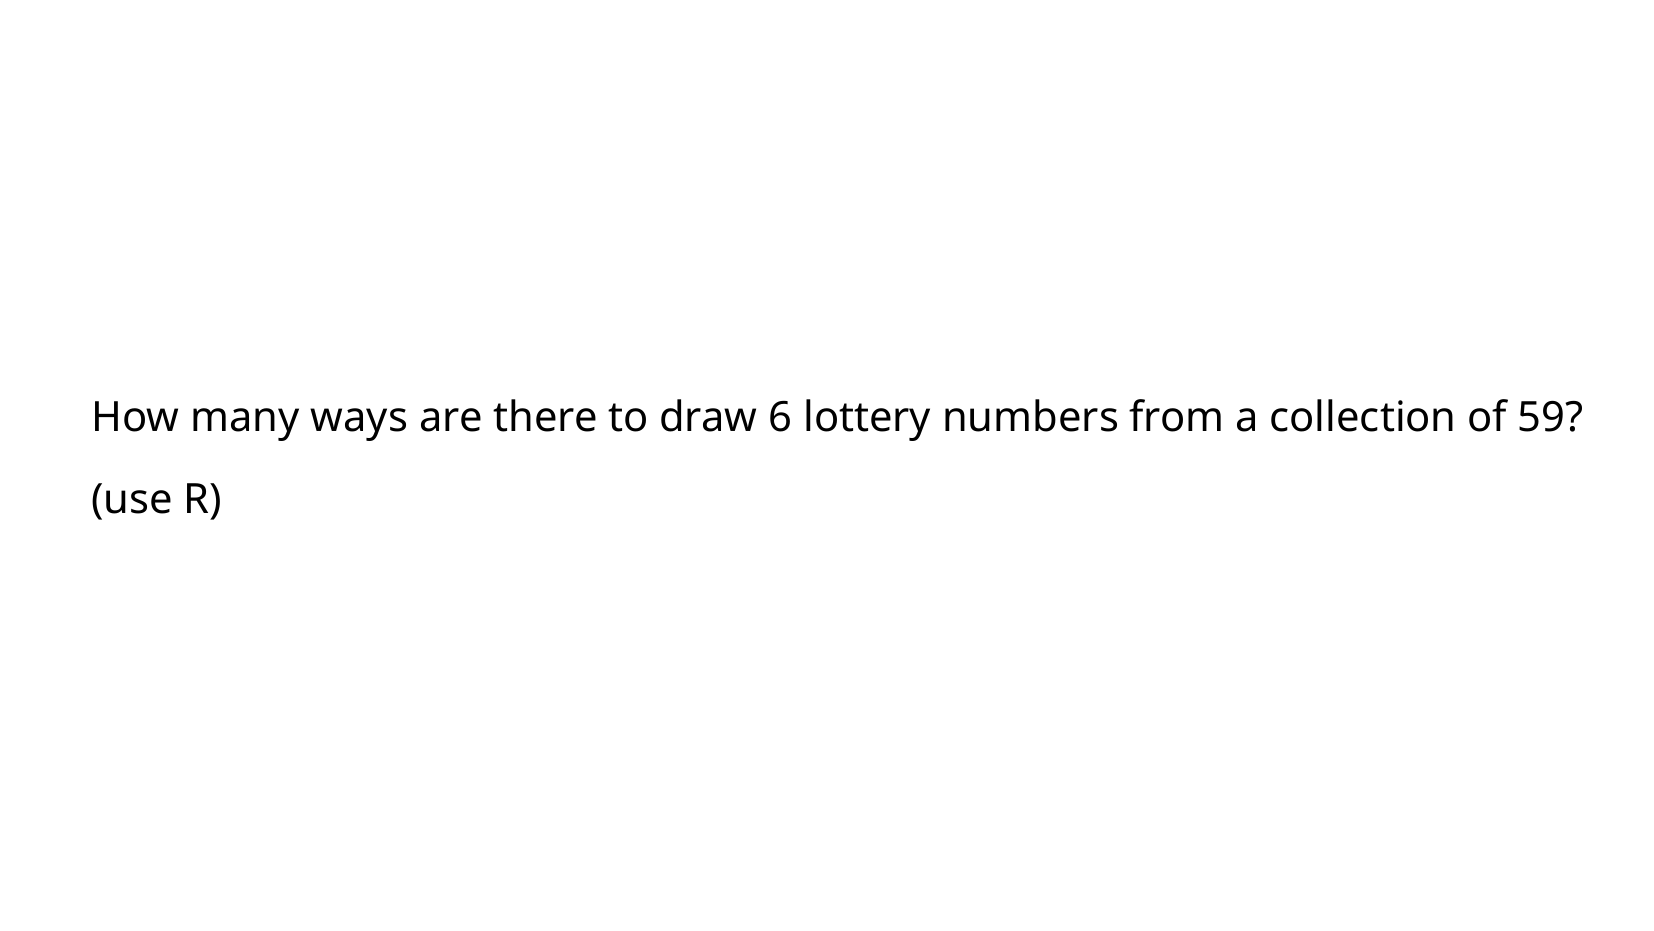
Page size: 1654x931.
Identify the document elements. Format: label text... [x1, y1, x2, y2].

text_box How many ways are there to draw 6 lottery numbers from a collection of 59? (use R) [76, 379, 1613, 597]
